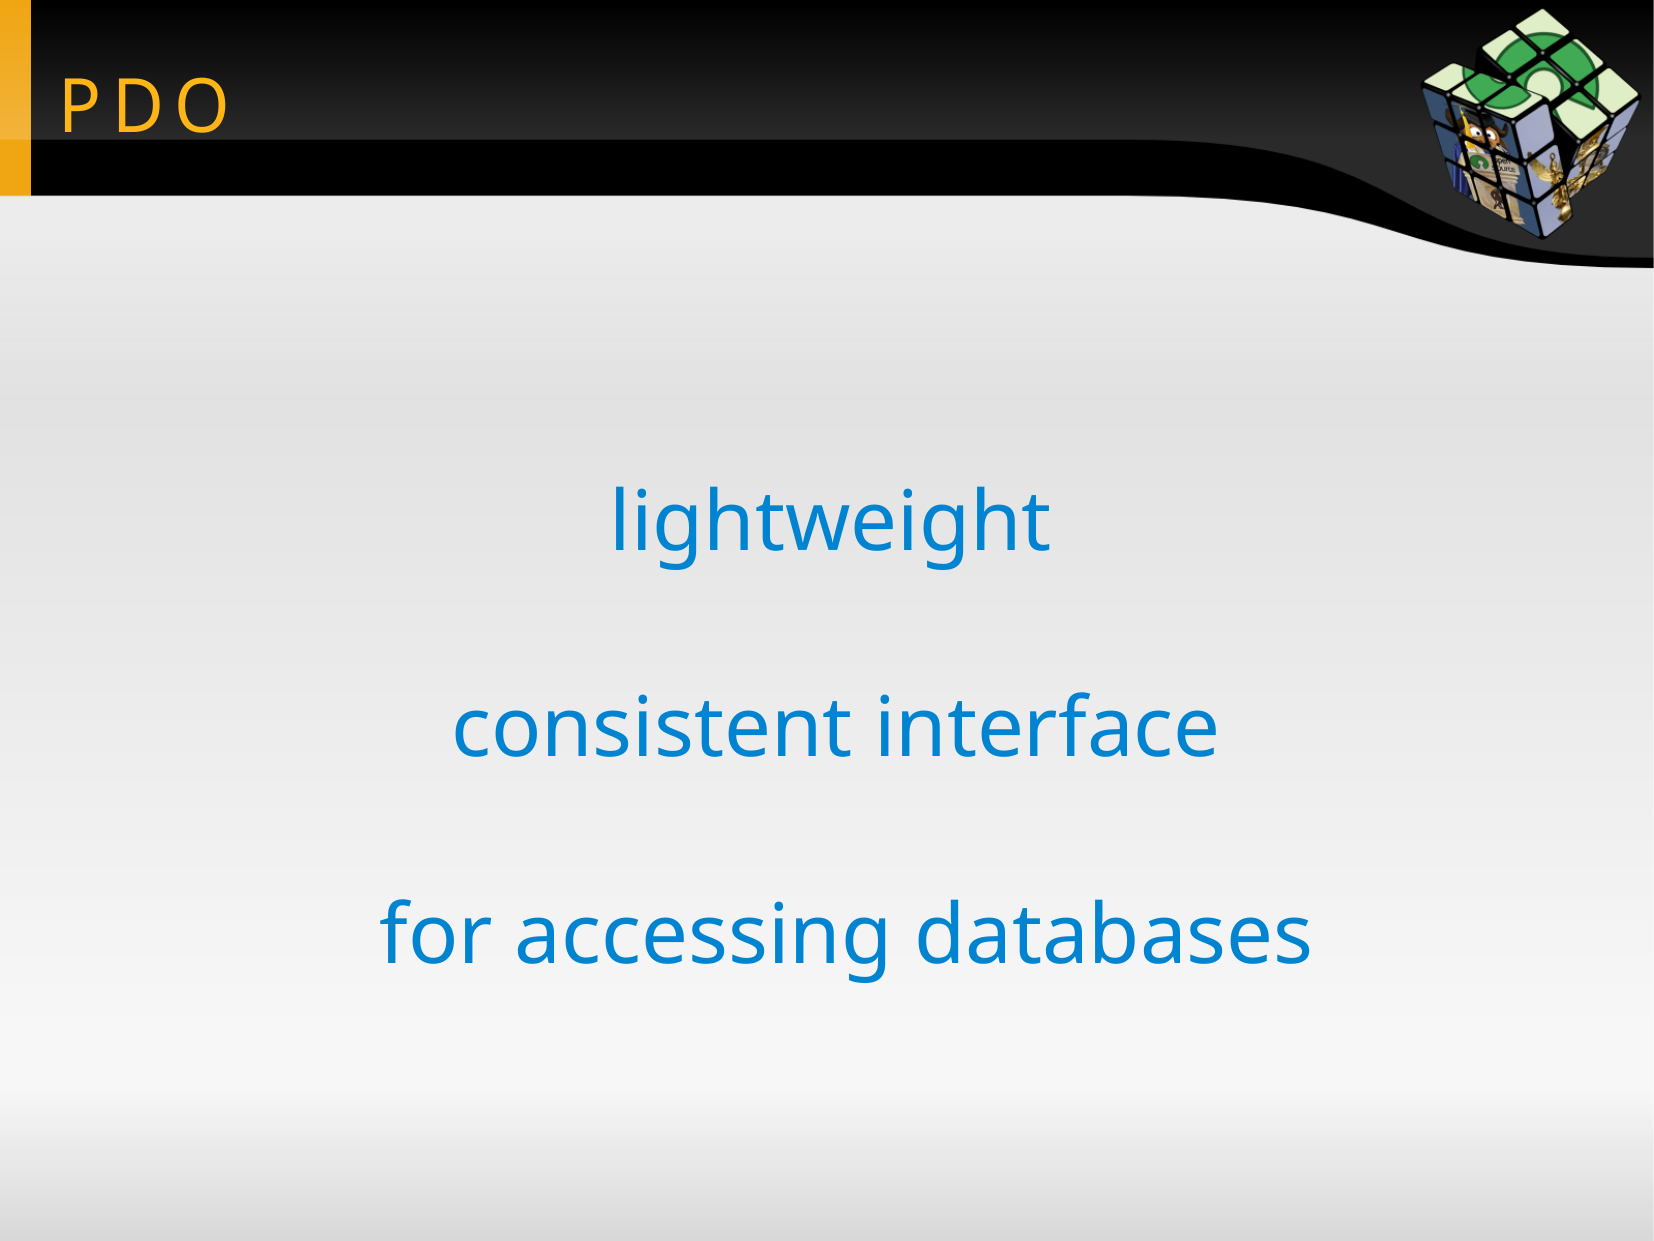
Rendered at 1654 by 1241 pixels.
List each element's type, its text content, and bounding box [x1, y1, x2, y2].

text_box consistent interface [435, 659, 1219, 771]
text_box for accessing databases [363, 865, 1290, 977]
title PDO [59, 29, 1270, 178]
picture [0, 0, 1654, 1241]
text_box lightweight [593, 452, 1061, 564]
